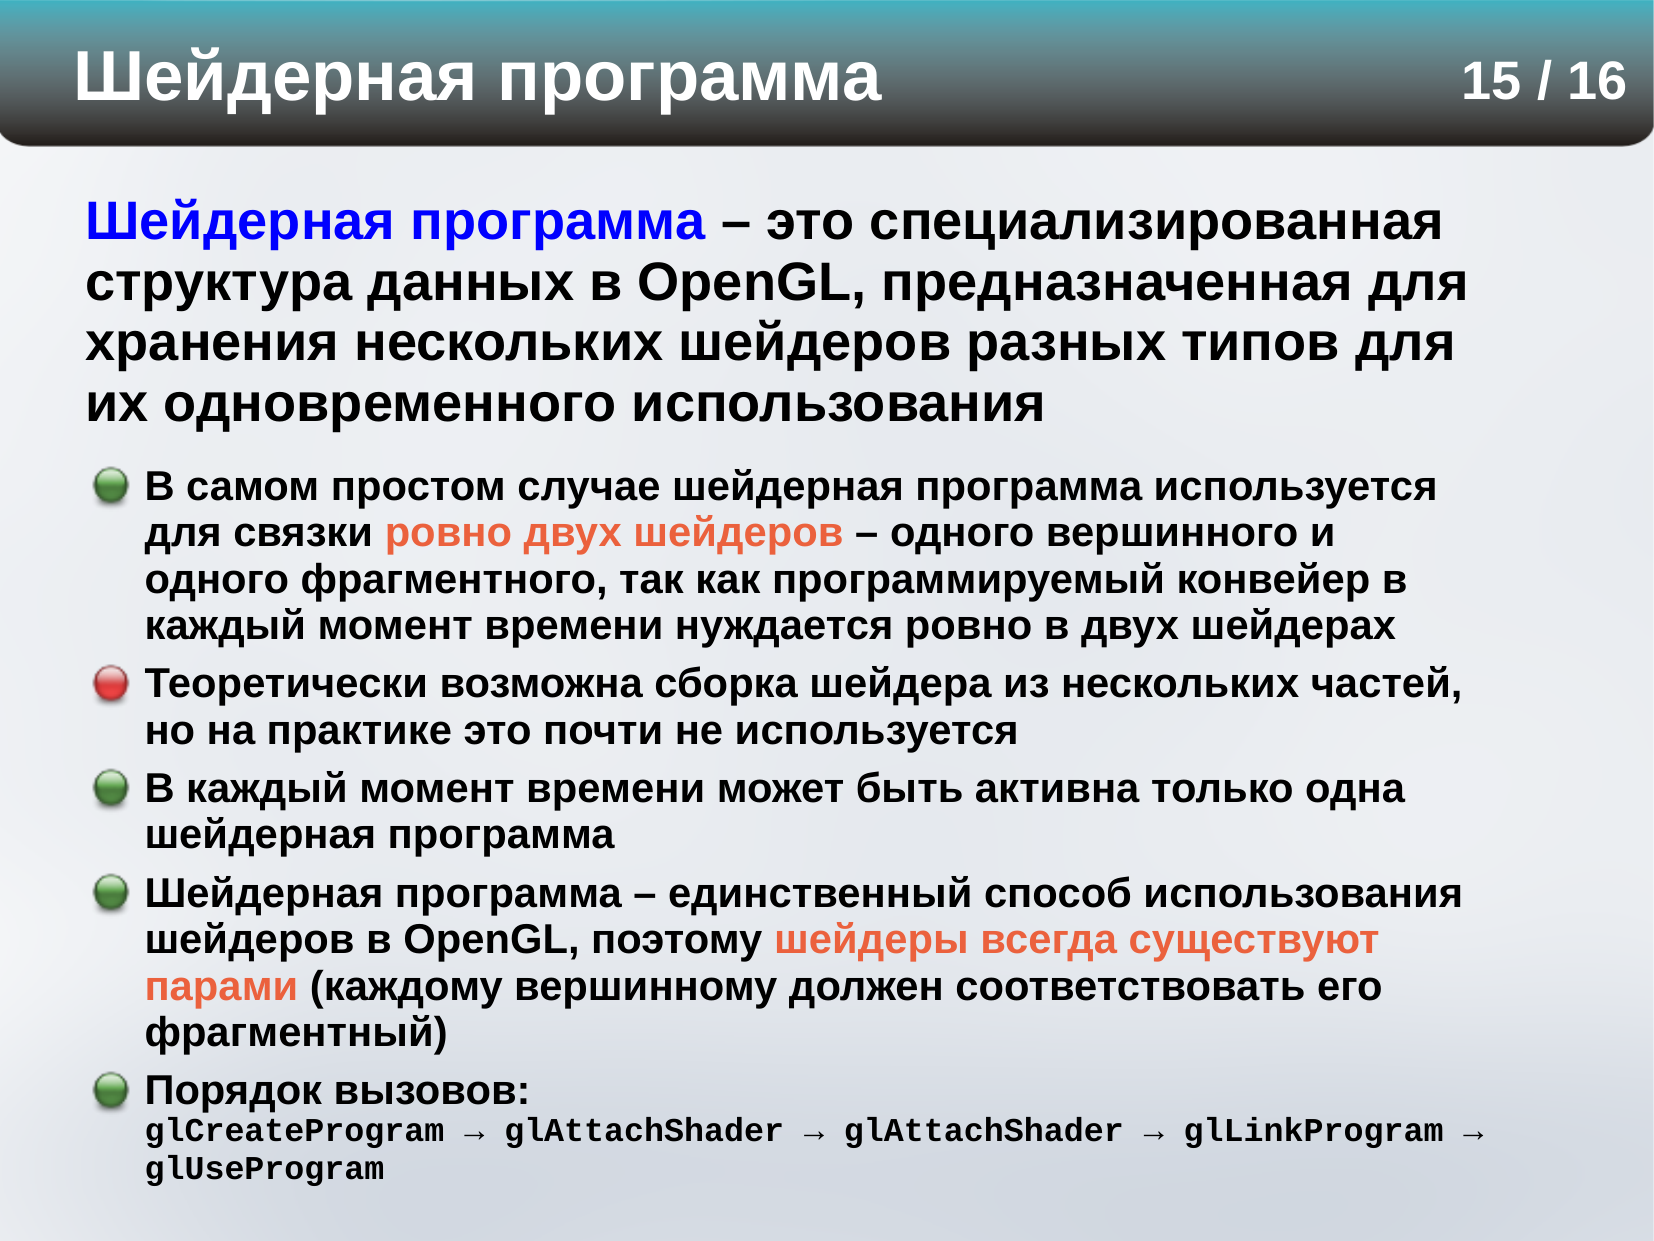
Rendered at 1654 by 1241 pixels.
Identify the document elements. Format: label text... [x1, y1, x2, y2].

text_box Шейдерная программа – это специализированная структура данных в OpenGL, предназначенная для хранения нескольких шейдеров разных типов для их одновременного использования В самом простом случае шейдерная программа используется для связки ровно двух шейдеров – одного вершинного и одного фрагментного, так как программируемый конвейер в каждый момент времени нуждается ровно в двух шейдерах Теоретически возможна сборка шейдера из нескольких частей, но на практике это почти не используется В каждый момент времени может быть активна только одна шейдерная программа Шейдерная программа – единственный способ использования шейдеров в OpenGL, поэтому шейдеры всегда существуют парами (каждому вершинному должен соответствовать его фрагментный) Порядок вызовов: glCreateProgram → glAttachShader → glAttachShader → glLinkProgram → glUseProgram [70, 183, 1506, 1197]
picture [0, 0, 1654, 1241]
text_box <number> / 16 [1446, 42, 1654, 179]
text_box Шейдерная программа [59, 29, 1418, 124]
